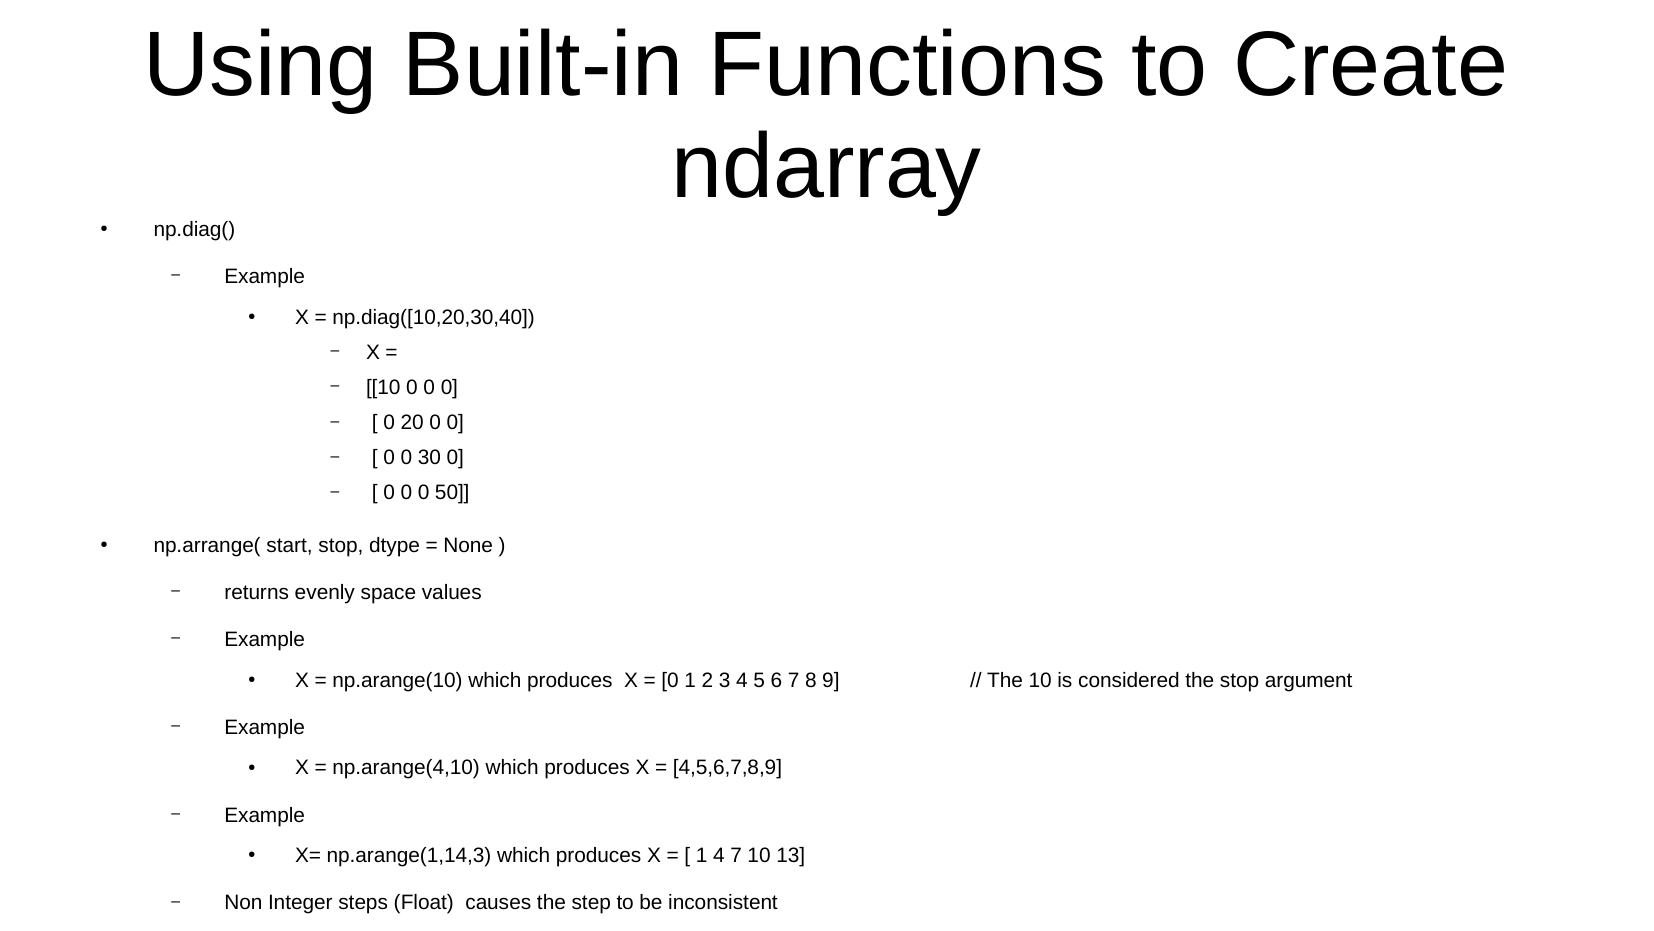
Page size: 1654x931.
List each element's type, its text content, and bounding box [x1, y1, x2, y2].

title Using Built-in Functions to Create ndarray [82, 12, 1571, 217]
list np.diag() Example X = np.diag([10,20,30,40]) X = [[10 0 0 0] [ 0 20 0 0] [ 0 0 30 0] [ 0 0 0 50]] np.arrange( start, stop, dtype = None ) returns evenly space values Example X = np.arange(10) which produces X = [0 1 2 3 4 5 6 7 8 9] // The 10 is considered the stop argument Example X = np.arange(4,10) which produces X = [4,5,6,7,8,9] Example X= np.arange(1,14,3) which produces X = [ 1 4 7 10 13] Non Integer steps (Float) causes the step to be inconsistent [82, 217, 1621, 916]
